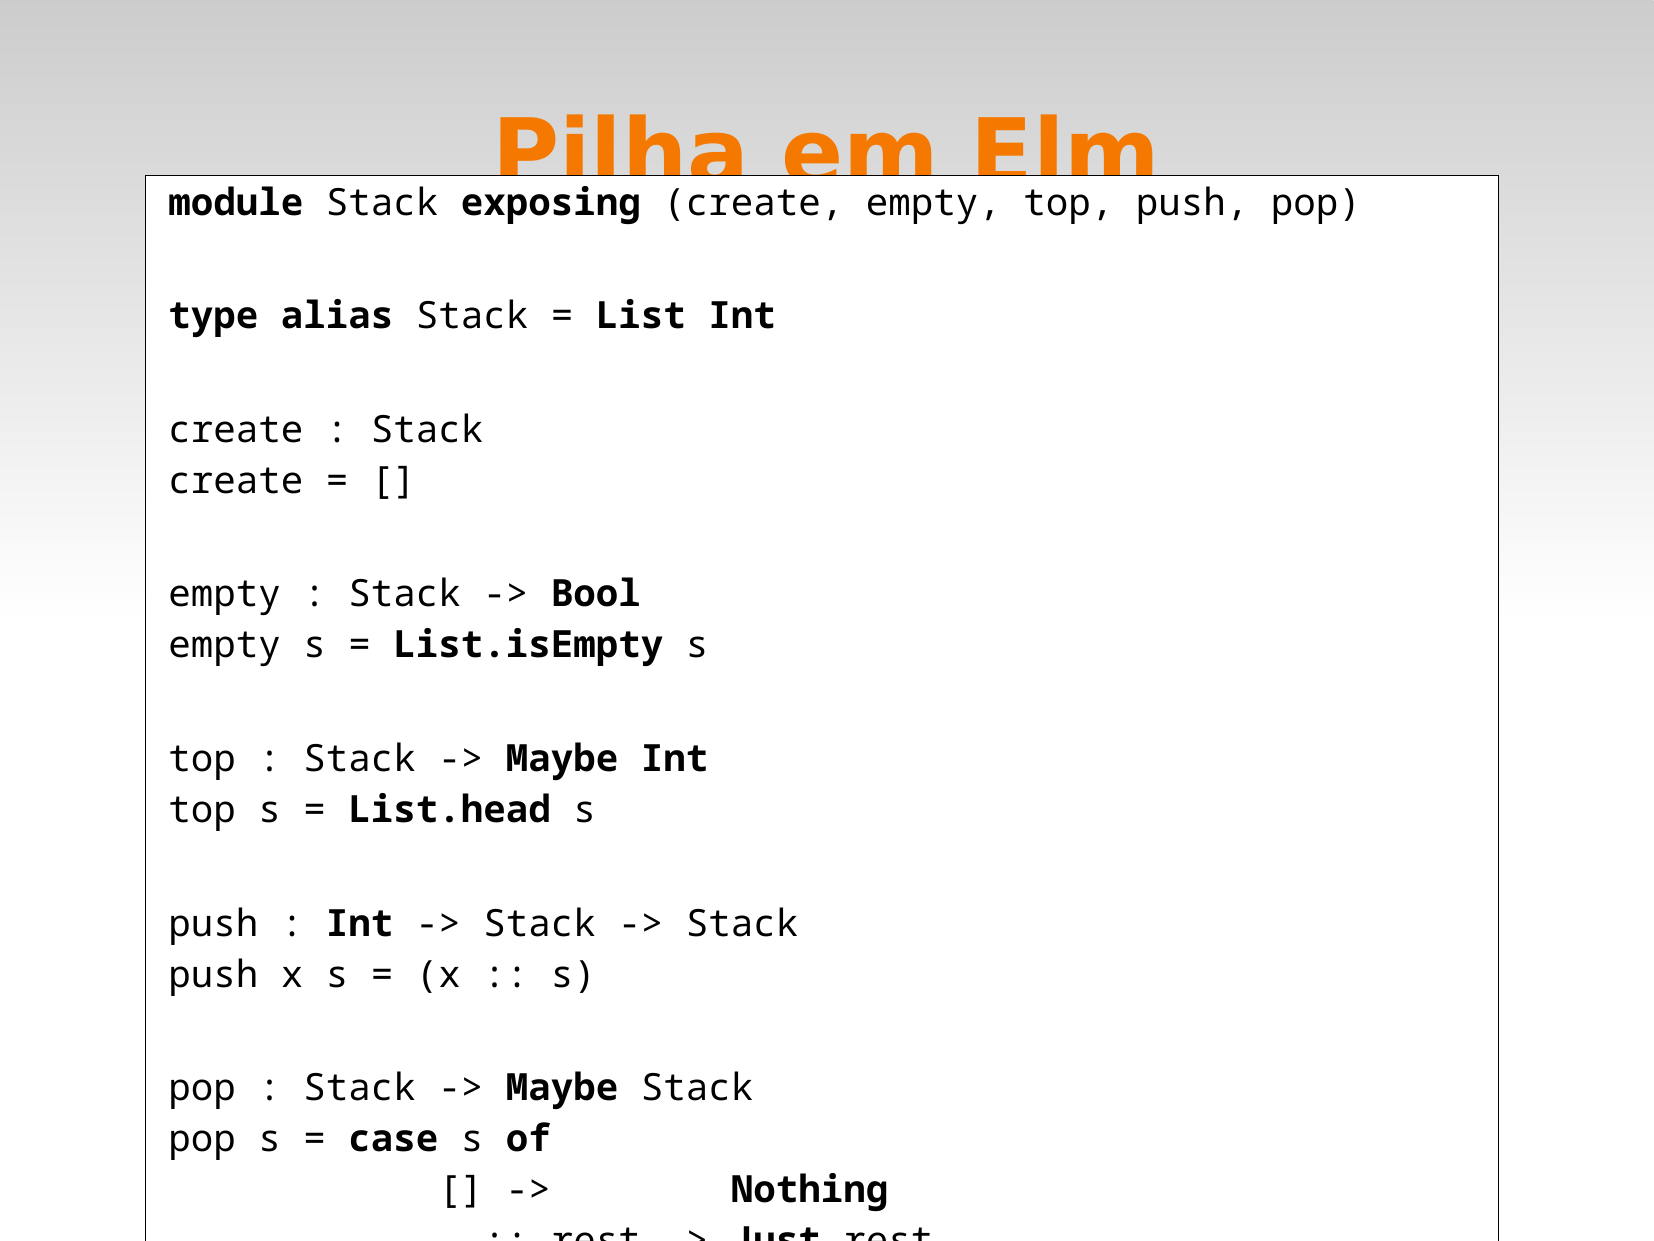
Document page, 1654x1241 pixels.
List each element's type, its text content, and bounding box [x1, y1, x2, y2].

title Pilha em Elm [82, 49, 1571, 257]
text_box module Stack exposing (create, empty, top, push, pop) type alias Stack = List Int create : Stack create = [] empty : Stack -> Bool empty s = List.isEmpty s top : Stack -> Maybe Int top s = List.head s push : Int -> Stack -> Stack push x s = (x :: s) pop : Stack -> Maybe Stack pop s = case s of [] -> Nothing _ :: rest -> Just rest [145, 238, 1499, 1202]
